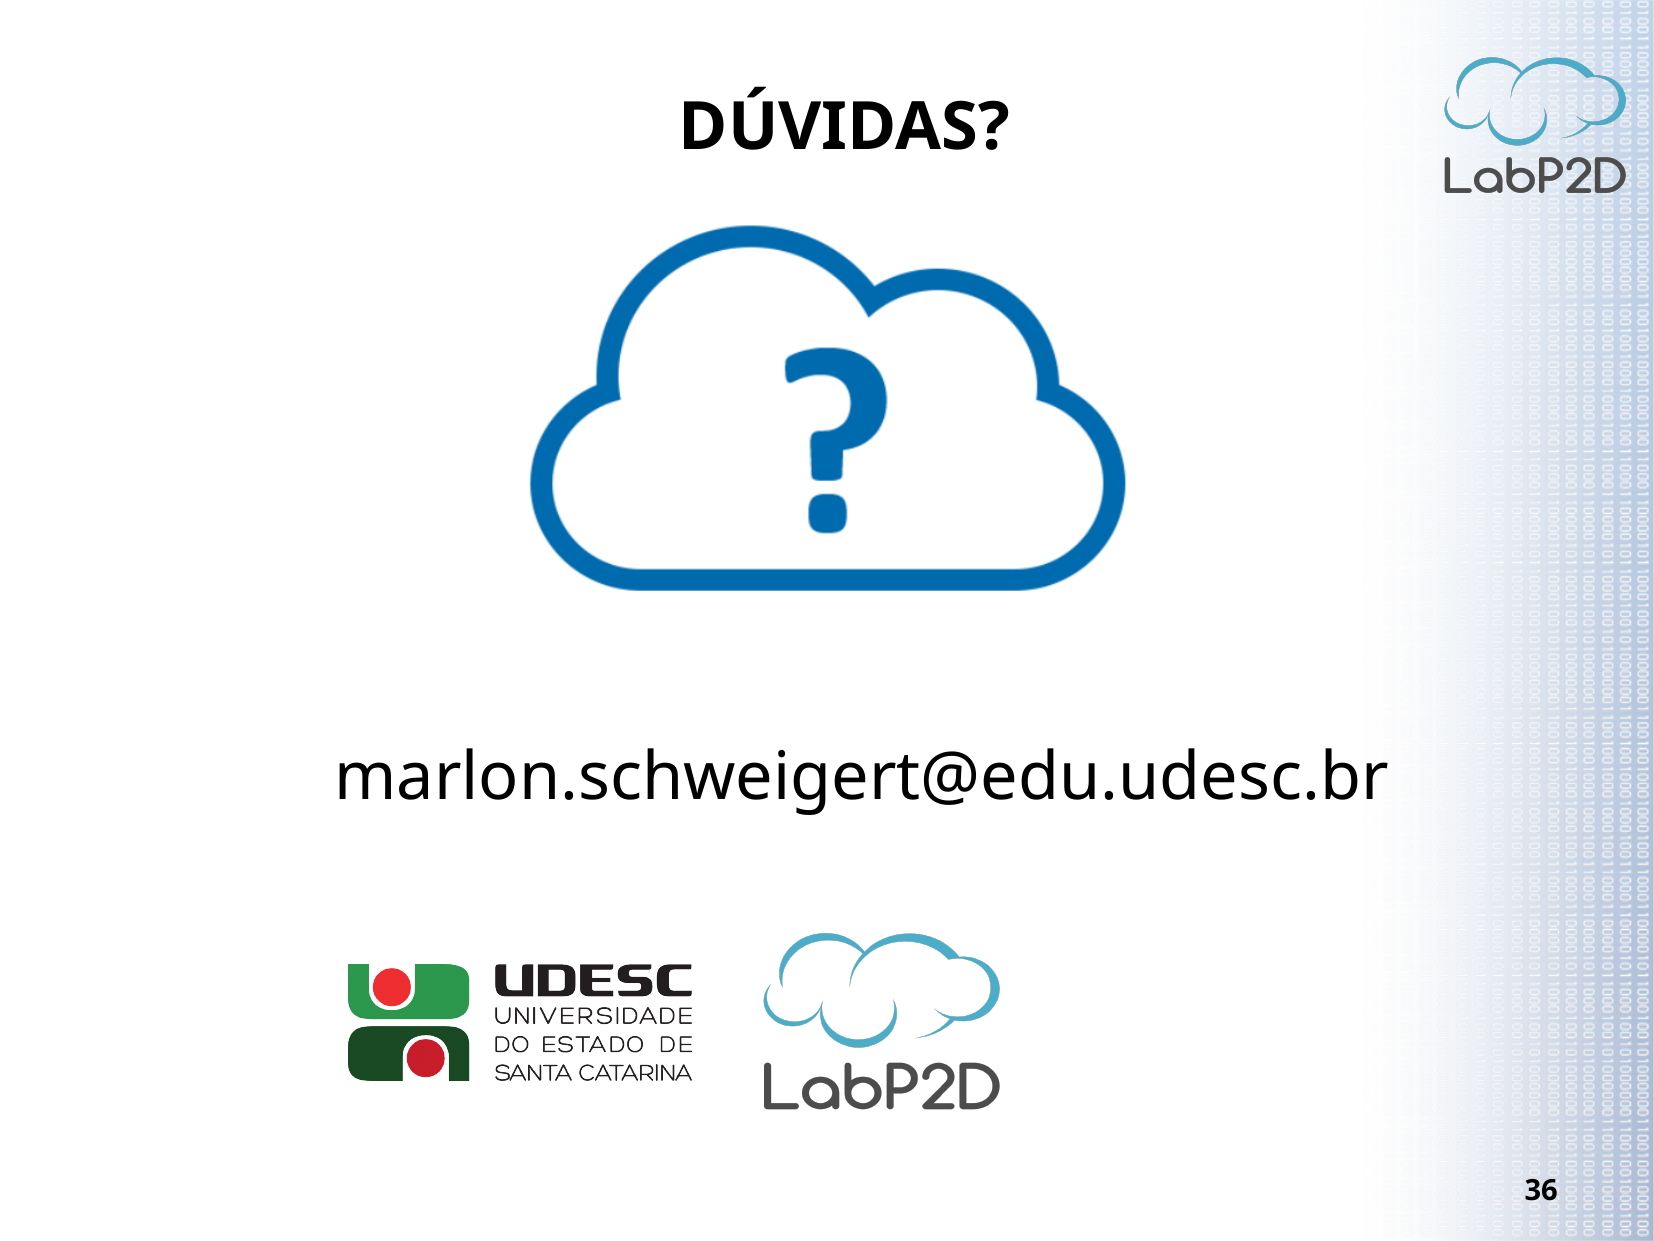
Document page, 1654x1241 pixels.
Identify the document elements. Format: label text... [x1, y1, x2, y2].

title DÚVIDAS? [82, 19, 1571, 227]
list marlon.schweigert@edu.udesc.br [82, 661, 1571, 886]
picture [750, 921, 1013, 1121]
picture [1360, 1, 1654, 1240]
picture [348, 964, 692, 1081]
picture [519, 222, 1138, 601]
